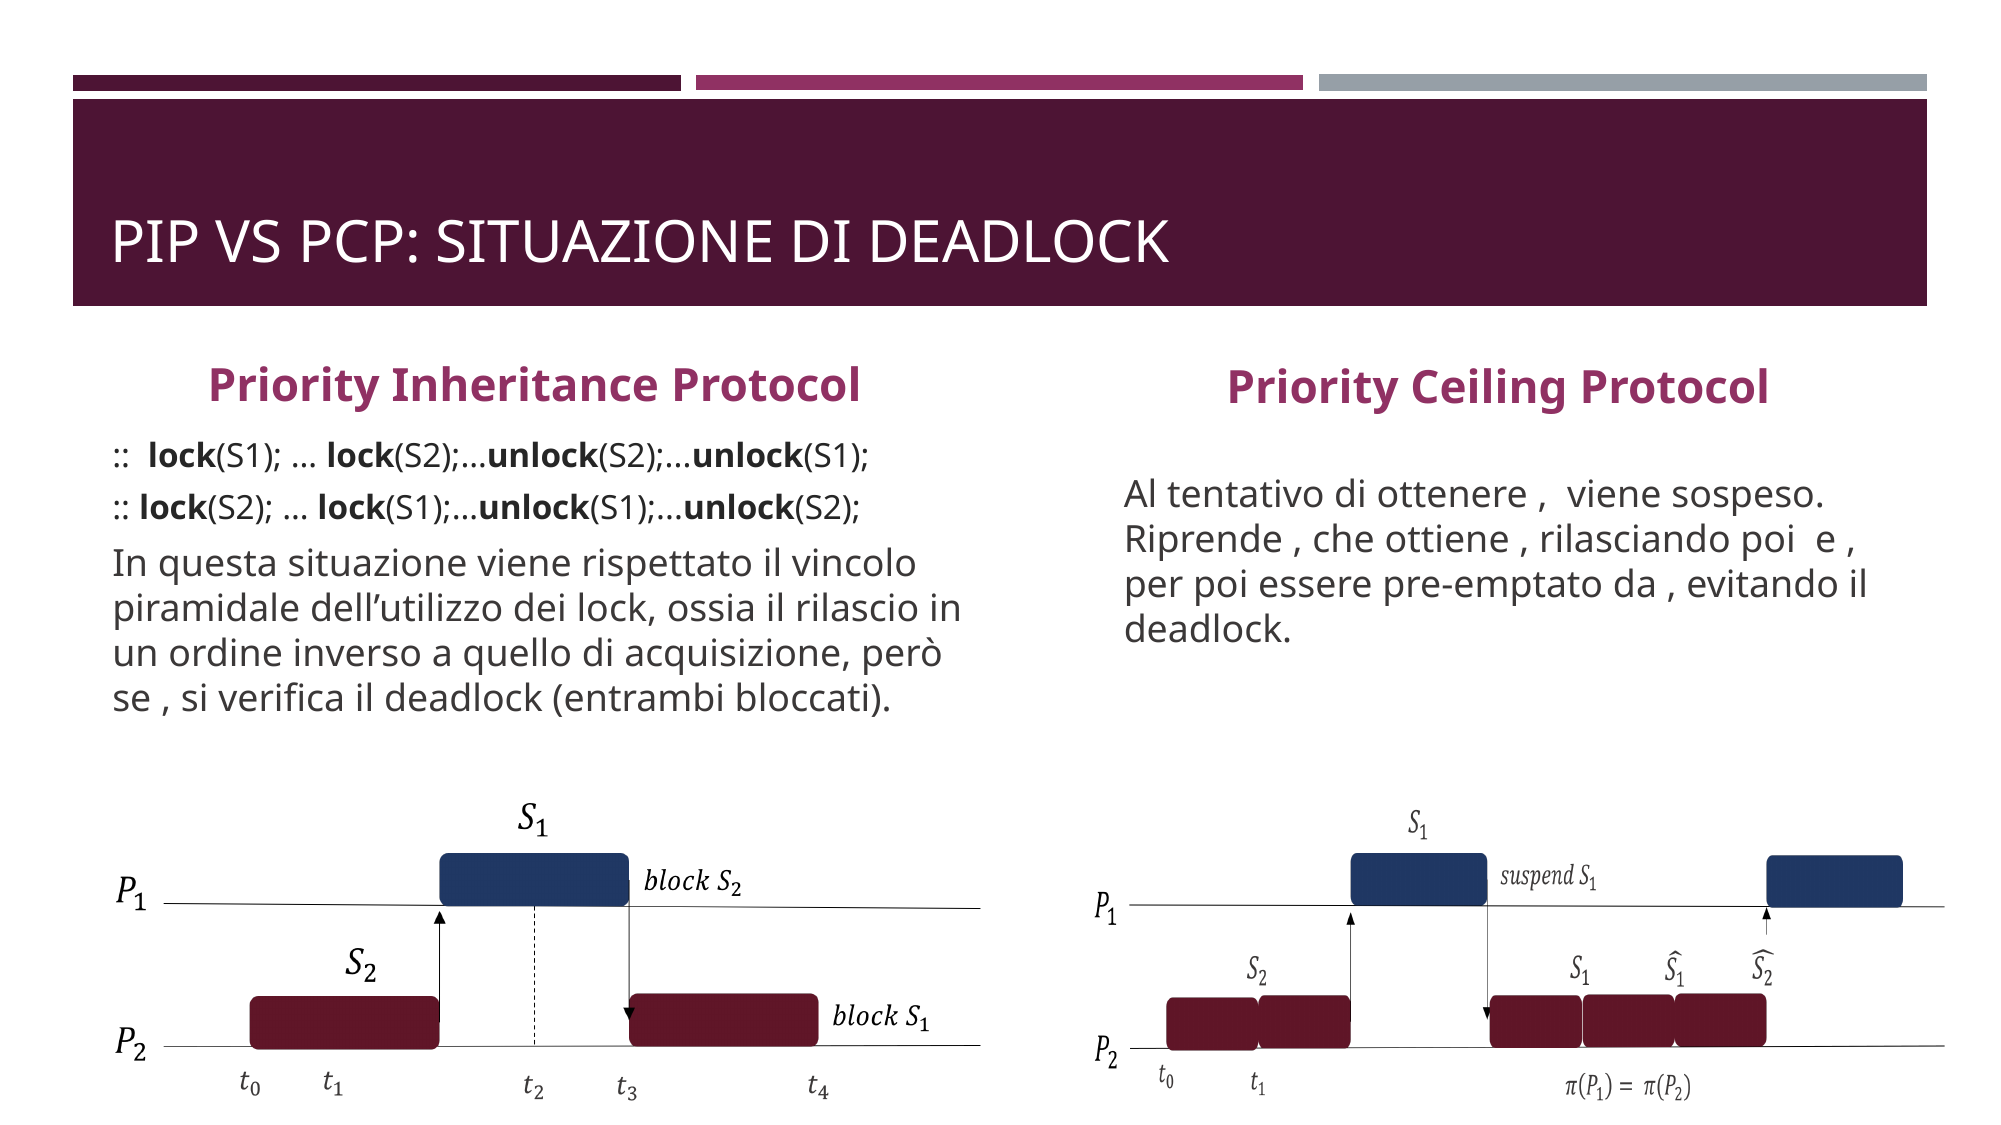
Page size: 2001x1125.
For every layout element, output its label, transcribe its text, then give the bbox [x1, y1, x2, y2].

list Priority Inheritance Protocol [192, 329, 888, 418]
picture [1083, 794, 1945, 1110]
list Priority Ceiling Protocol [1211, 329, 1818, 421]
list :: lock(S1); … lock(S2);…unlock(S2);...unlock(S1); :: lock(S2); … lock(S1);…unlock(S1);...unlock(S2); In questa situazione viene rispettato il vincolo piramidale dell’utilizzo dei lock, ossia il rilascio in un ordine inverso a quello di acquisizione, però se , si verifica il deadlock (entrambi bloccati). [97, 426, 983, 803]
text_box Al tentativo di ottenere , viene sospeso. Riprende , che ottiene , rilasciando poi e , per poi essere pre-emptato da , evitando il deadlock. [1108, 462, 1920, 751]
title PIP VS PCP: situazione di deadlock [95, 119, 1905, 282]
picture [99, 803, 981, 1111]
